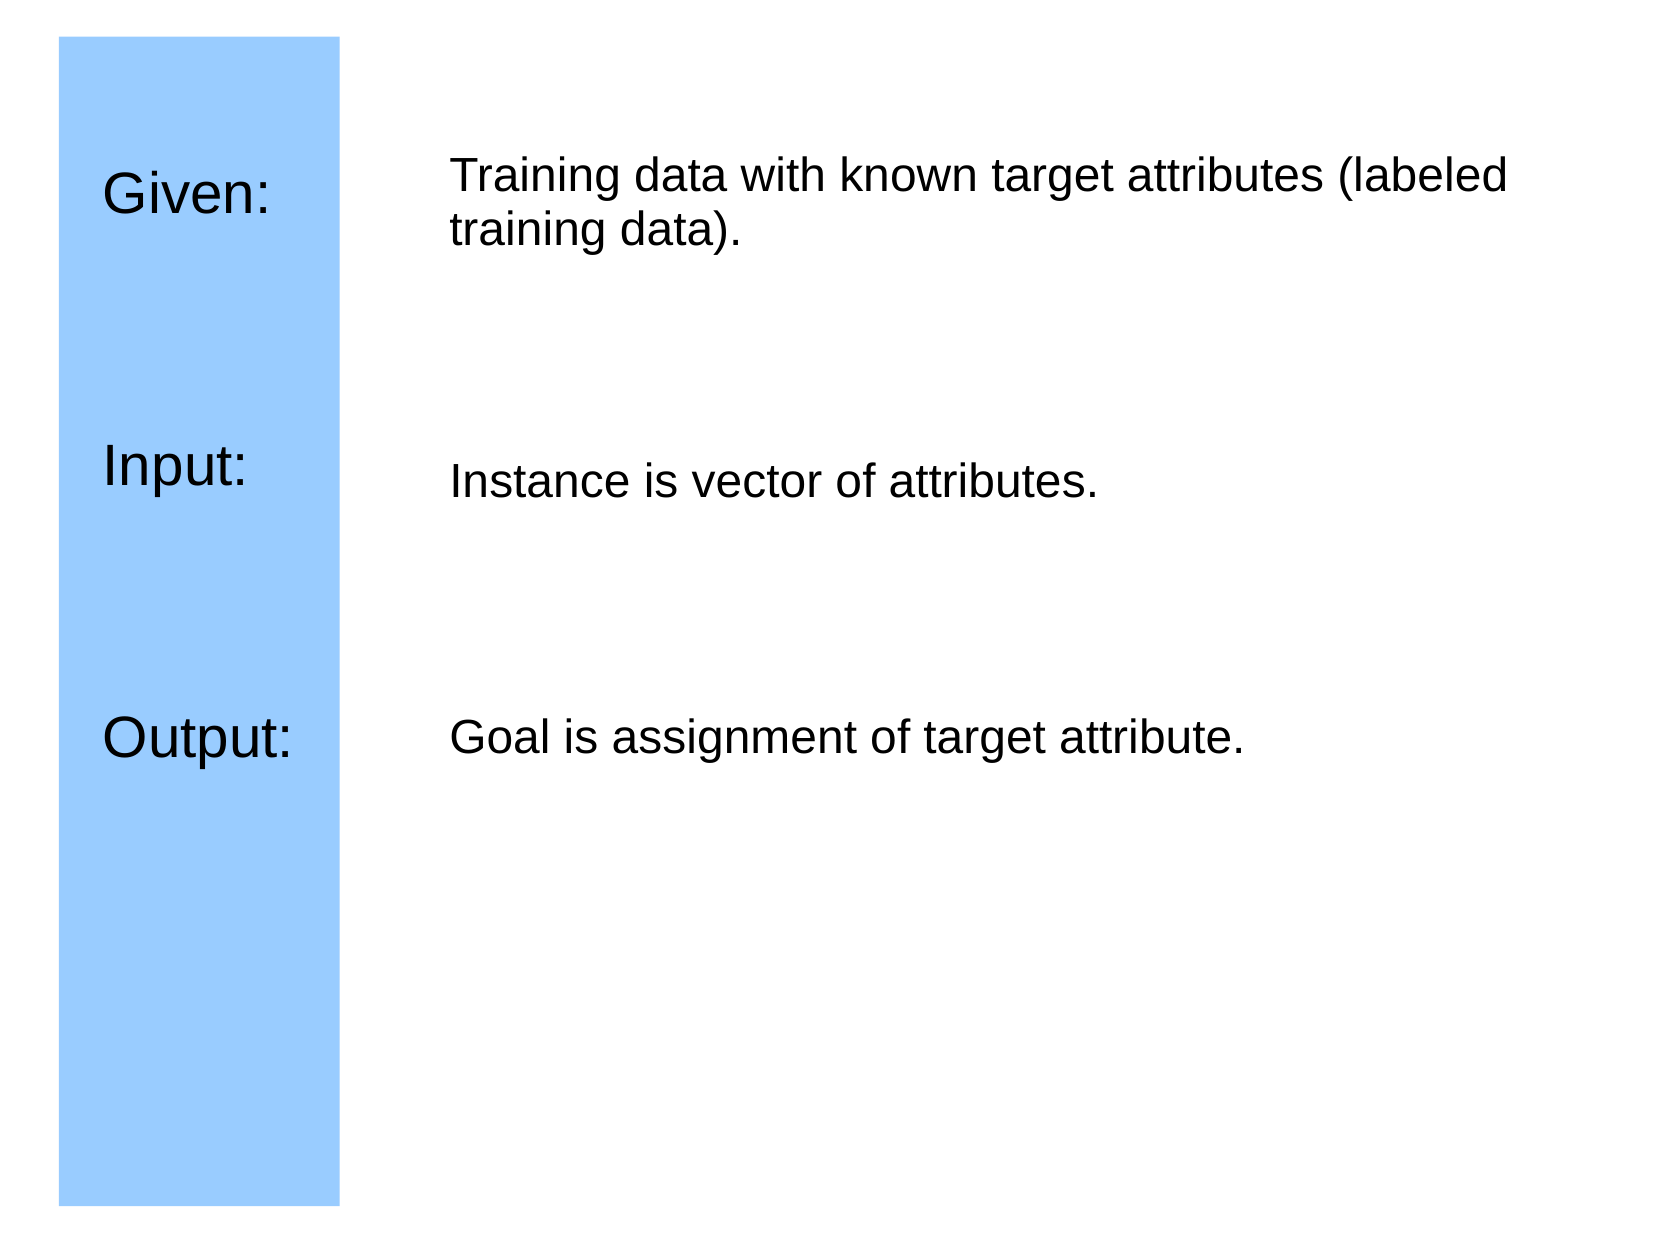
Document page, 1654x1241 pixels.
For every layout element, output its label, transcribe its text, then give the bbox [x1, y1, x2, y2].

text_box Instance is vector of attributes. [434, 446, 1115, 516]
text_box [58, 36, 340, 1207]
text_box Given: [88, 153, 303, 234]
text_box Output: [88, 697, 326, 777]
text_box Goal is assignment of target attribute. [434, 702, 1263, 772]
text_box Input: [88, 425, 281, 506]
text_box Training data with known target attributes (labeled training data). [434, 140, 1526, 263]
